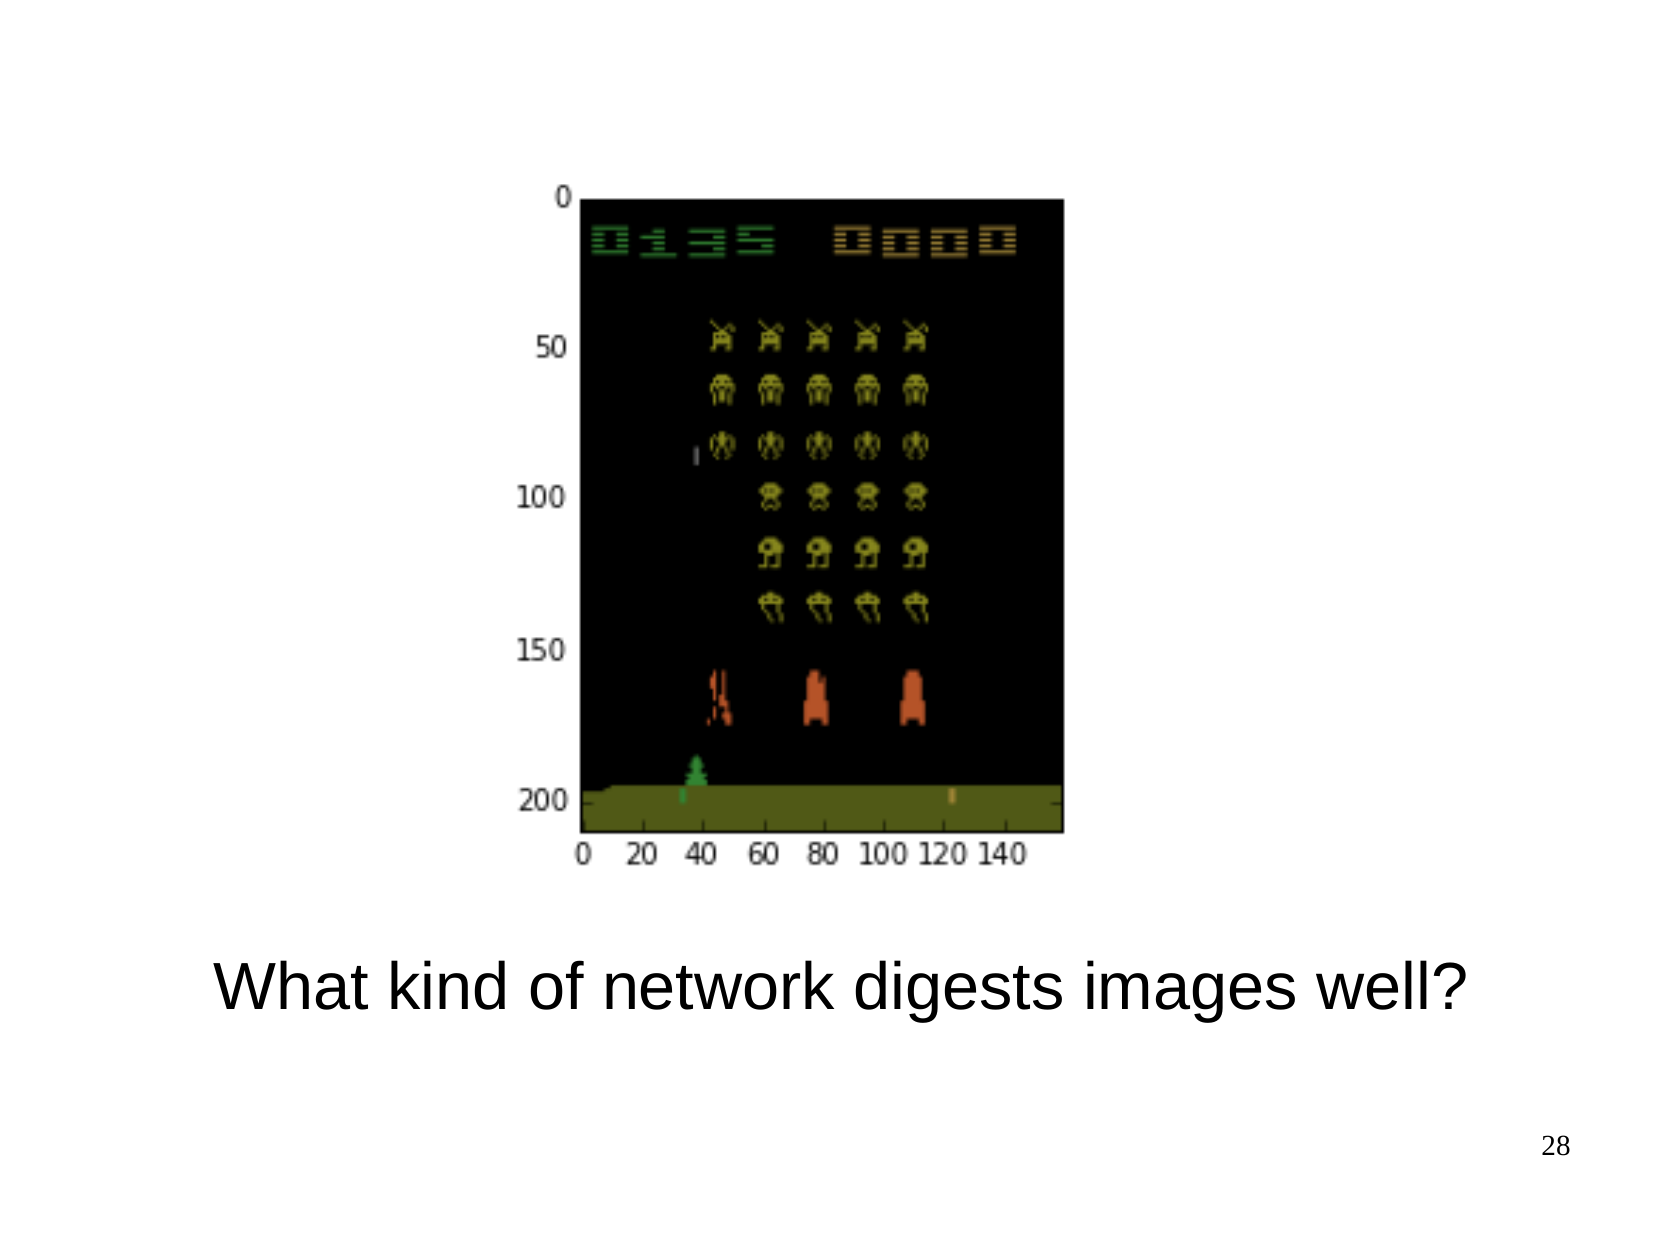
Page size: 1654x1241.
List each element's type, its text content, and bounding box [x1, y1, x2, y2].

list What kind of network digests images well? [61, 949, 1551, 1156]
picture [496, 166, 1082, 891]
